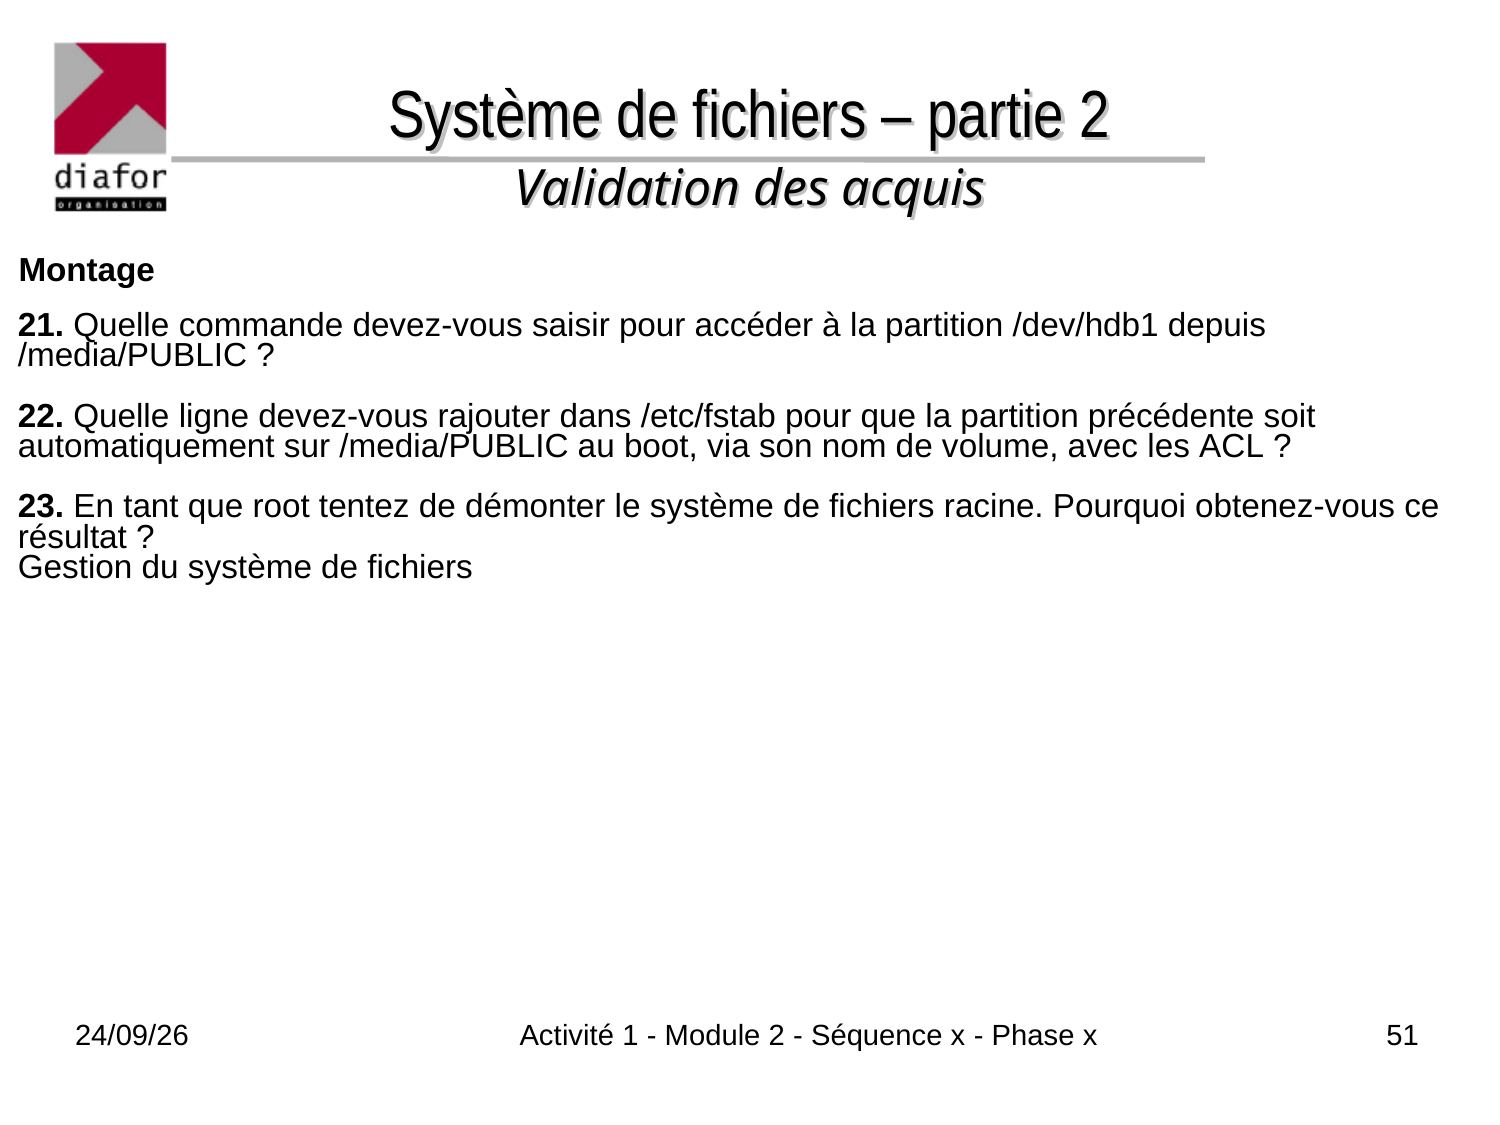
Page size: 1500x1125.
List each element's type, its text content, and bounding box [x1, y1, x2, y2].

text_box 21. Quelle commande devez-vous saisir pour accéder à la partition /dev/hdb1 depuis /media/PUBLIC ? 22. Quelle ligne devez-vous rajouter dans /etc/fstab pour que la partition précédente soit automatiquement sur /media/PUBLIC au boot, via son nom de volume, avec les ACL ? 23. En tant que root tentez de démonter le système de fichiers racine. Pourquoi obtenez-vous ce résultat ? Gestion du système de fichiers [3, 304, 1500, 593]
title Système de fichiers – partie 2 Validation des acquis [75, 45, 1426, 250]
picture [53, 42, 168, 213]
text_box Montage [3, 250, 562, 296]
